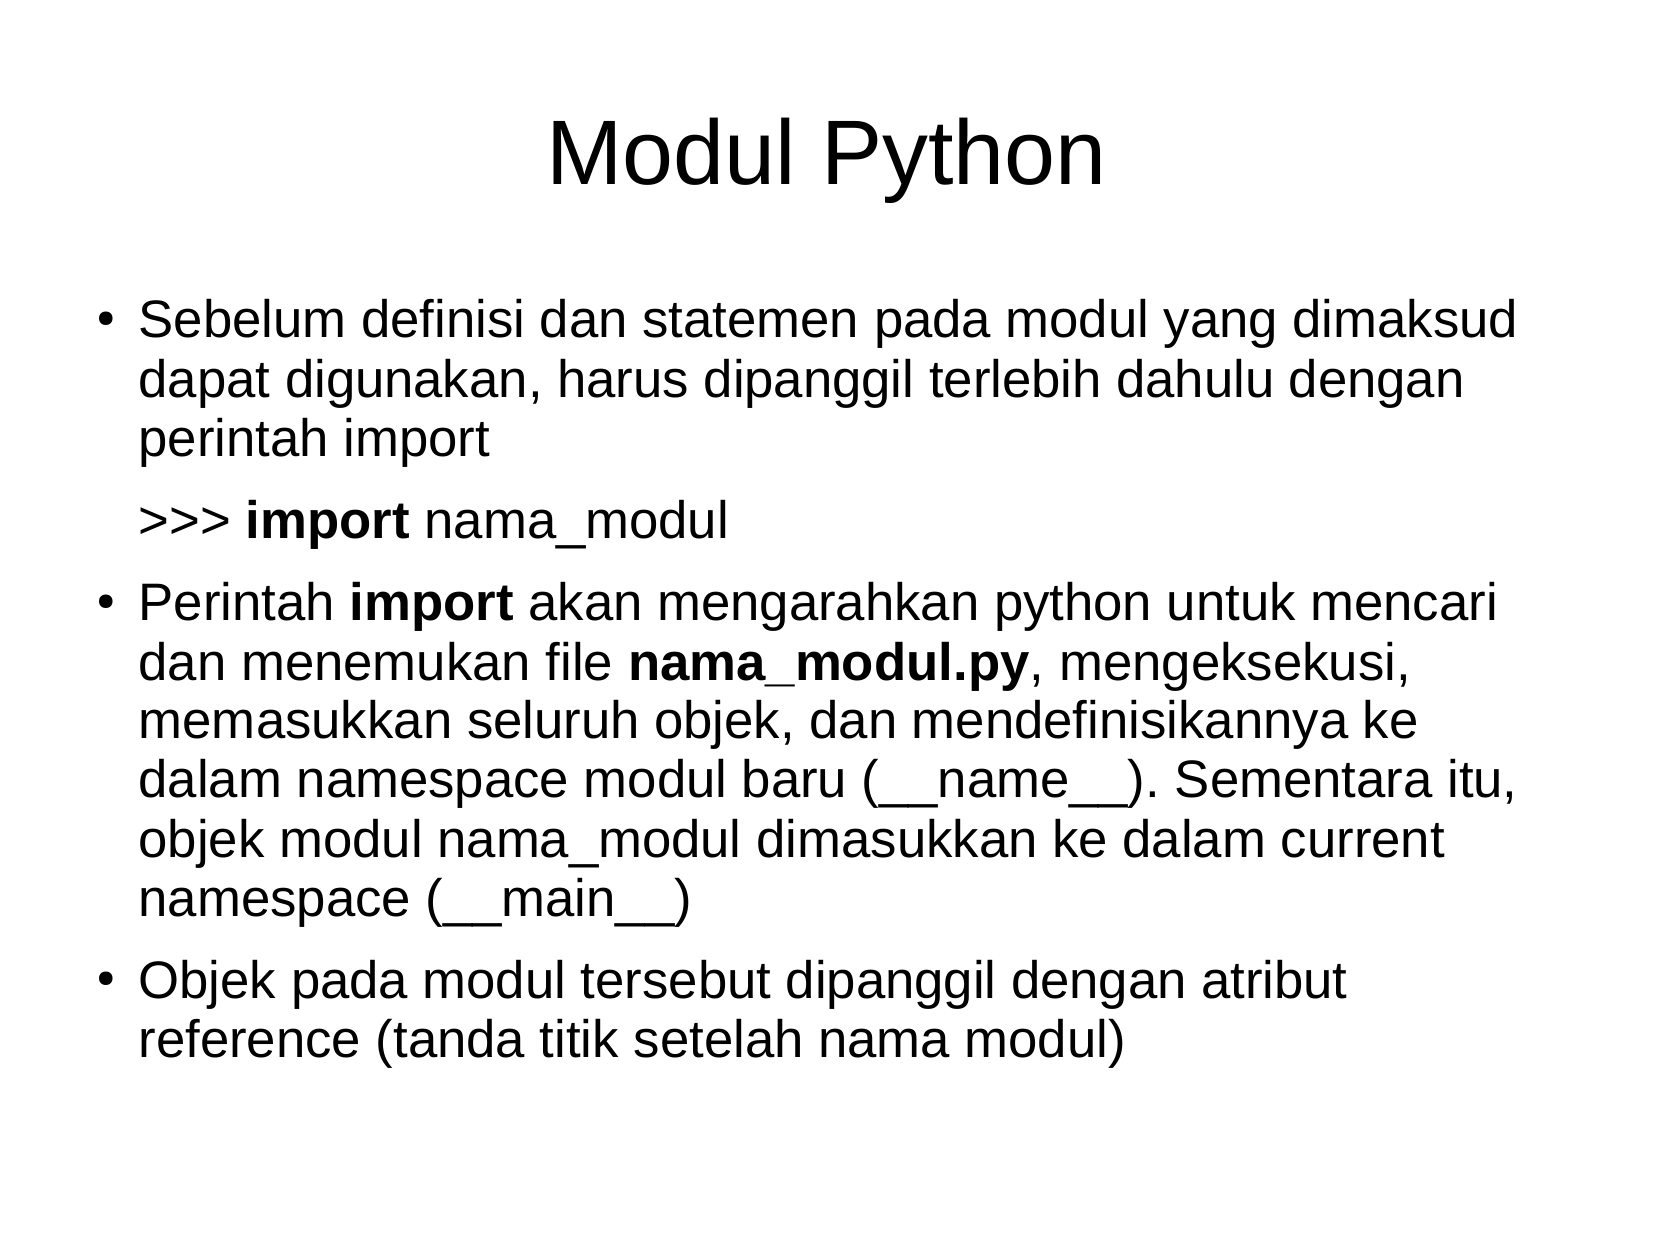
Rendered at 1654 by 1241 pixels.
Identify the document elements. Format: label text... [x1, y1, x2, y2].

title Modul Python [82, 49, 1571, 257]
list Sebelum definisi dan statemen pada modul yang dimaksud dapat digunakan, harus dipanggil terlebih dahulu dengan perintah import >>> import nama_modul Perintah import akan mengarahkan python untuk mencari dan menemukan file nama_modul.py, mengeksekusi, memasukkan seluruh objek, dan mendefinisikannya ke dalam namespace modul baru (__name__). Sementara itu, objek modul nama_modul dimasukkan ke dalam current namespace (__main__) Objek pada modul tersebut dipanggil dengan atribut reference (tanda titik setelah nama modul) [82, 290, 1571, 1081]
